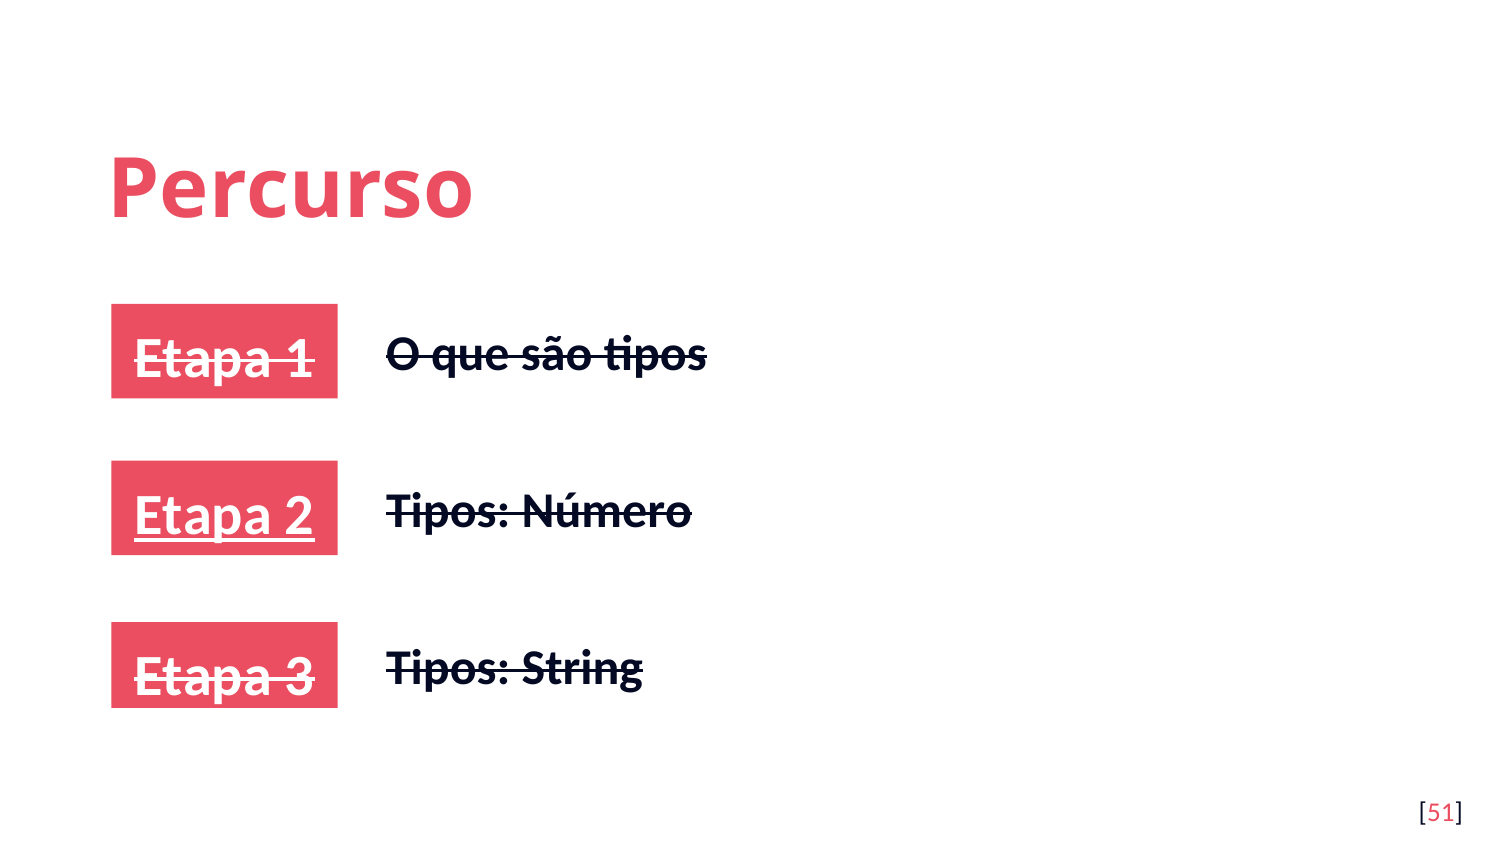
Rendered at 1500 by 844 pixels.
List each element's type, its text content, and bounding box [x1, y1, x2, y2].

slide_number [51] [1403, 779, 1494, 844]
text_box Tipos: Número [371, 470, 1384, 546]
text_box Percurso [92, 104, 1309, 243]
text_box Tipos: String [371, 627, 1384, 703]
text_box Etapa 1 [111, 303, 338, 399]
text_box Etapa 2 [111, 460, 338, 556]
text_box O que são tipos [371, 313, 1384, 389]
text_box Etapa 3 [111, 622, 338, 708]
